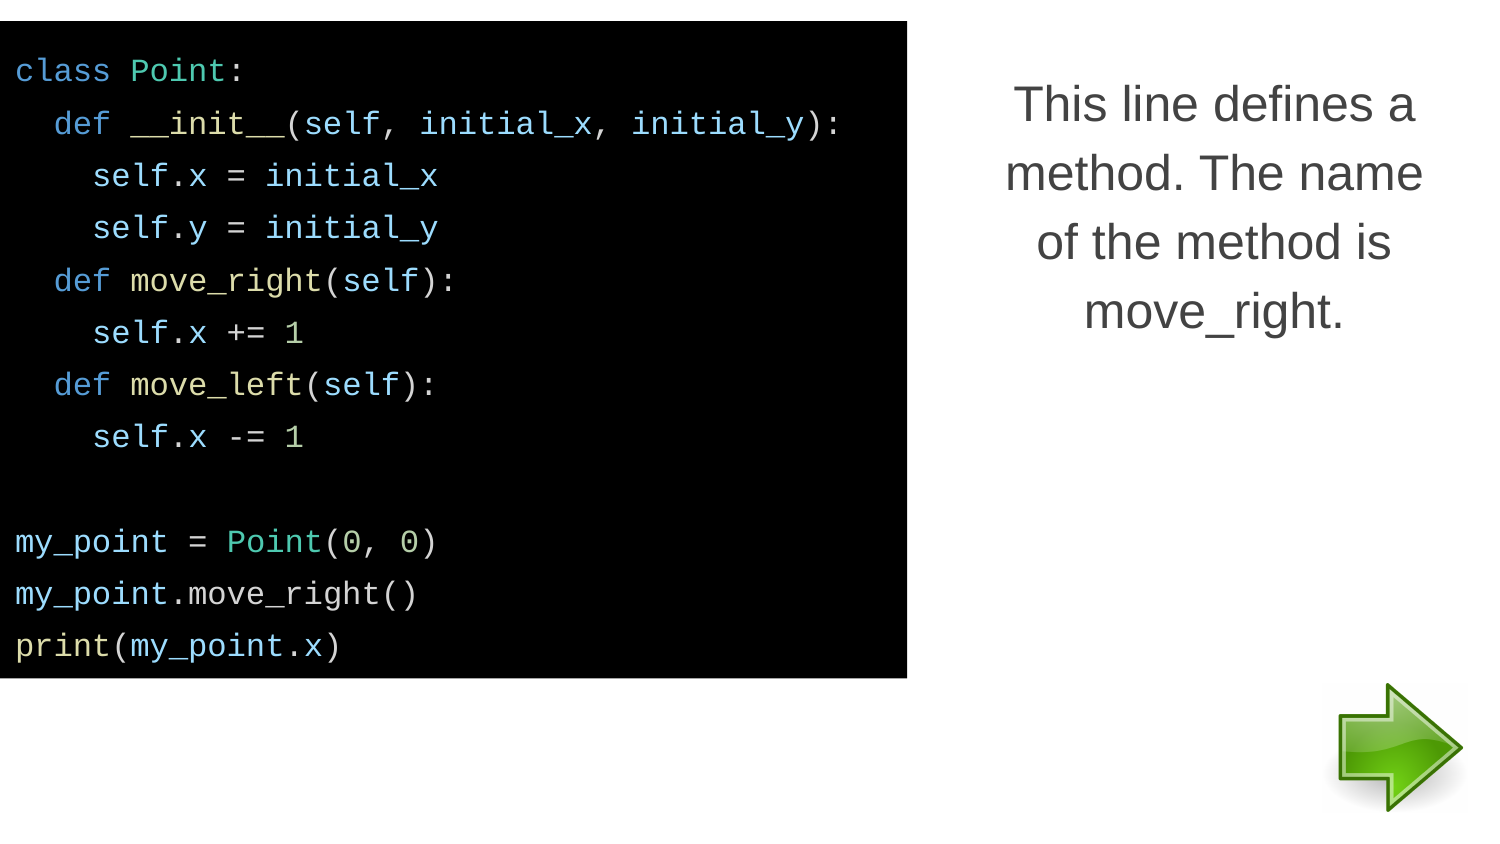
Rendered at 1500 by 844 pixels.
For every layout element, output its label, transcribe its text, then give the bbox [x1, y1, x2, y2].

picture [1322, 683, 1468, 813]
text_box class Point: def __init__(self, initial_x, initial_y): self.x = initial_x self.y = initial_y def move_right(self): self.x += 1 def move_left(self): self.x -= 1 my_point = Point(0, 0) my_point.move_right() print(my_point.x) [0, 21, 908, 679]
list This line defines a method. The name of the method is move_right. [971, 47, 1458, 553]
